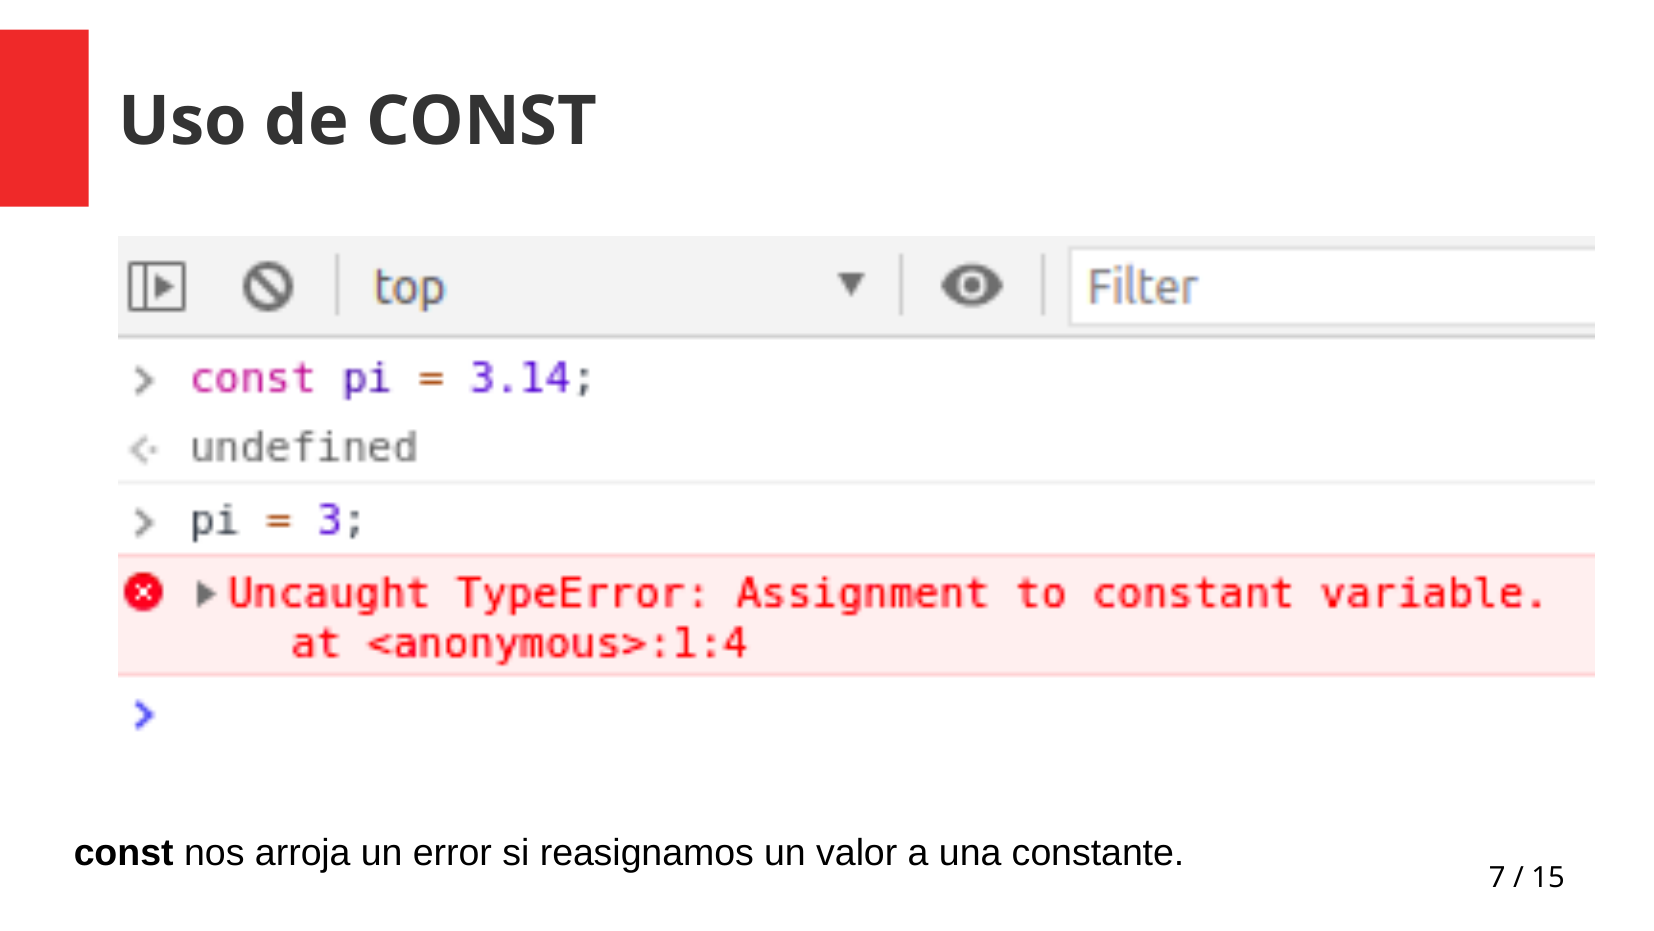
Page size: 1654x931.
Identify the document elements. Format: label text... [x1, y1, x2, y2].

title Uso de CONST [118, 29, 1595, 207]
text_box const nos arroja un error si reasignamos un valor a una constante. [59, 824, 1200, 882]
picture [118, 236, 1595, 797]
